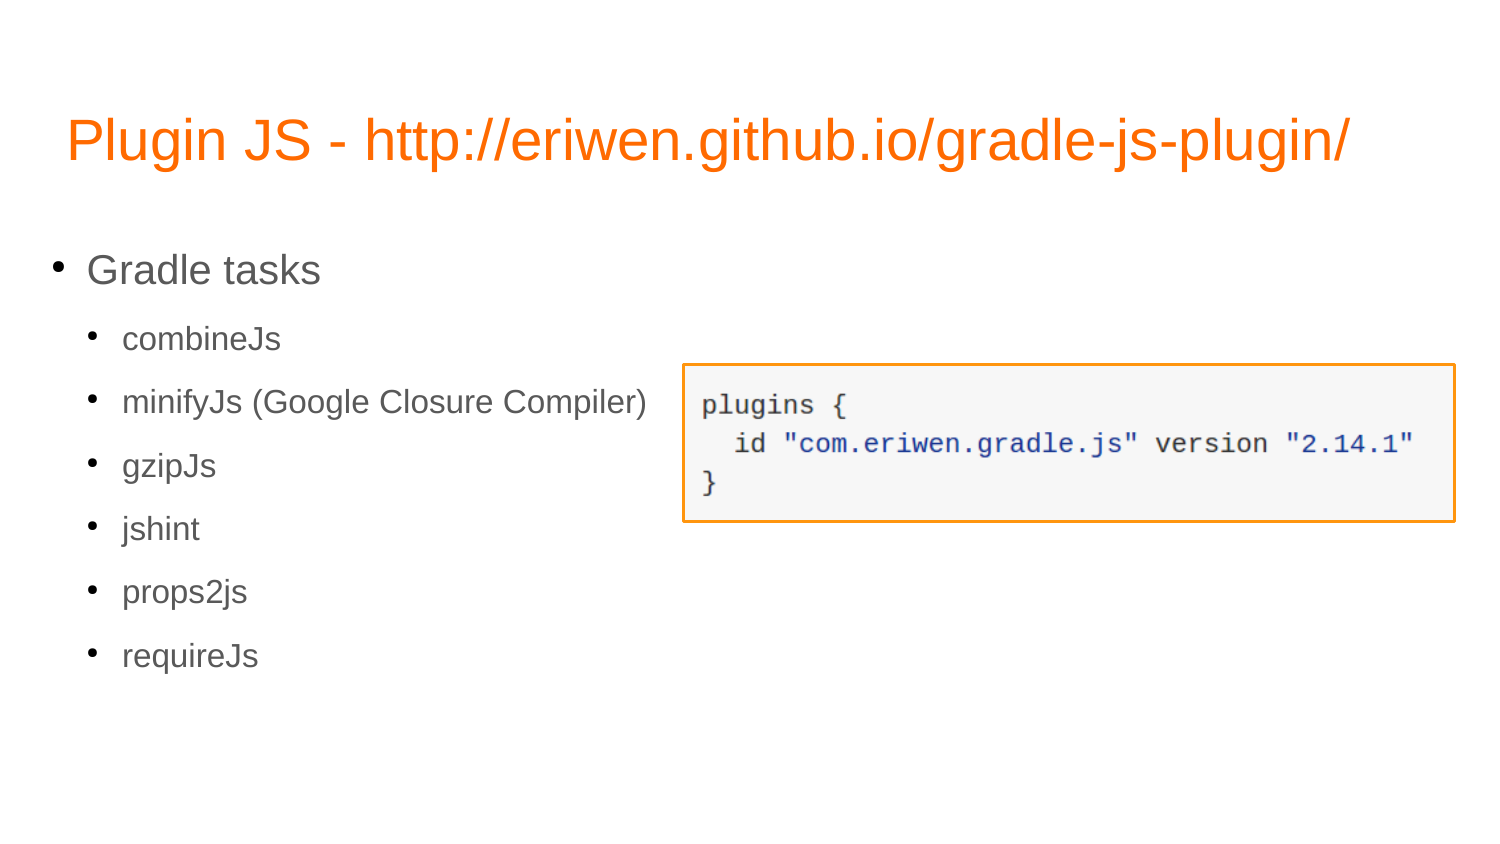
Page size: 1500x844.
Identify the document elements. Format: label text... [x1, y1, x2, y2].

title Plugin JS - http://eriwen.github.io/gradle-js-plugin/ [51, 72, 1449, 167]
picture [685, 366, 1453, 520]
list Gradle tasks combineJs minifyJs (Google Closure Compiler) gzipJs jshint props2js requireJs [51, 189, 1449, 750]
